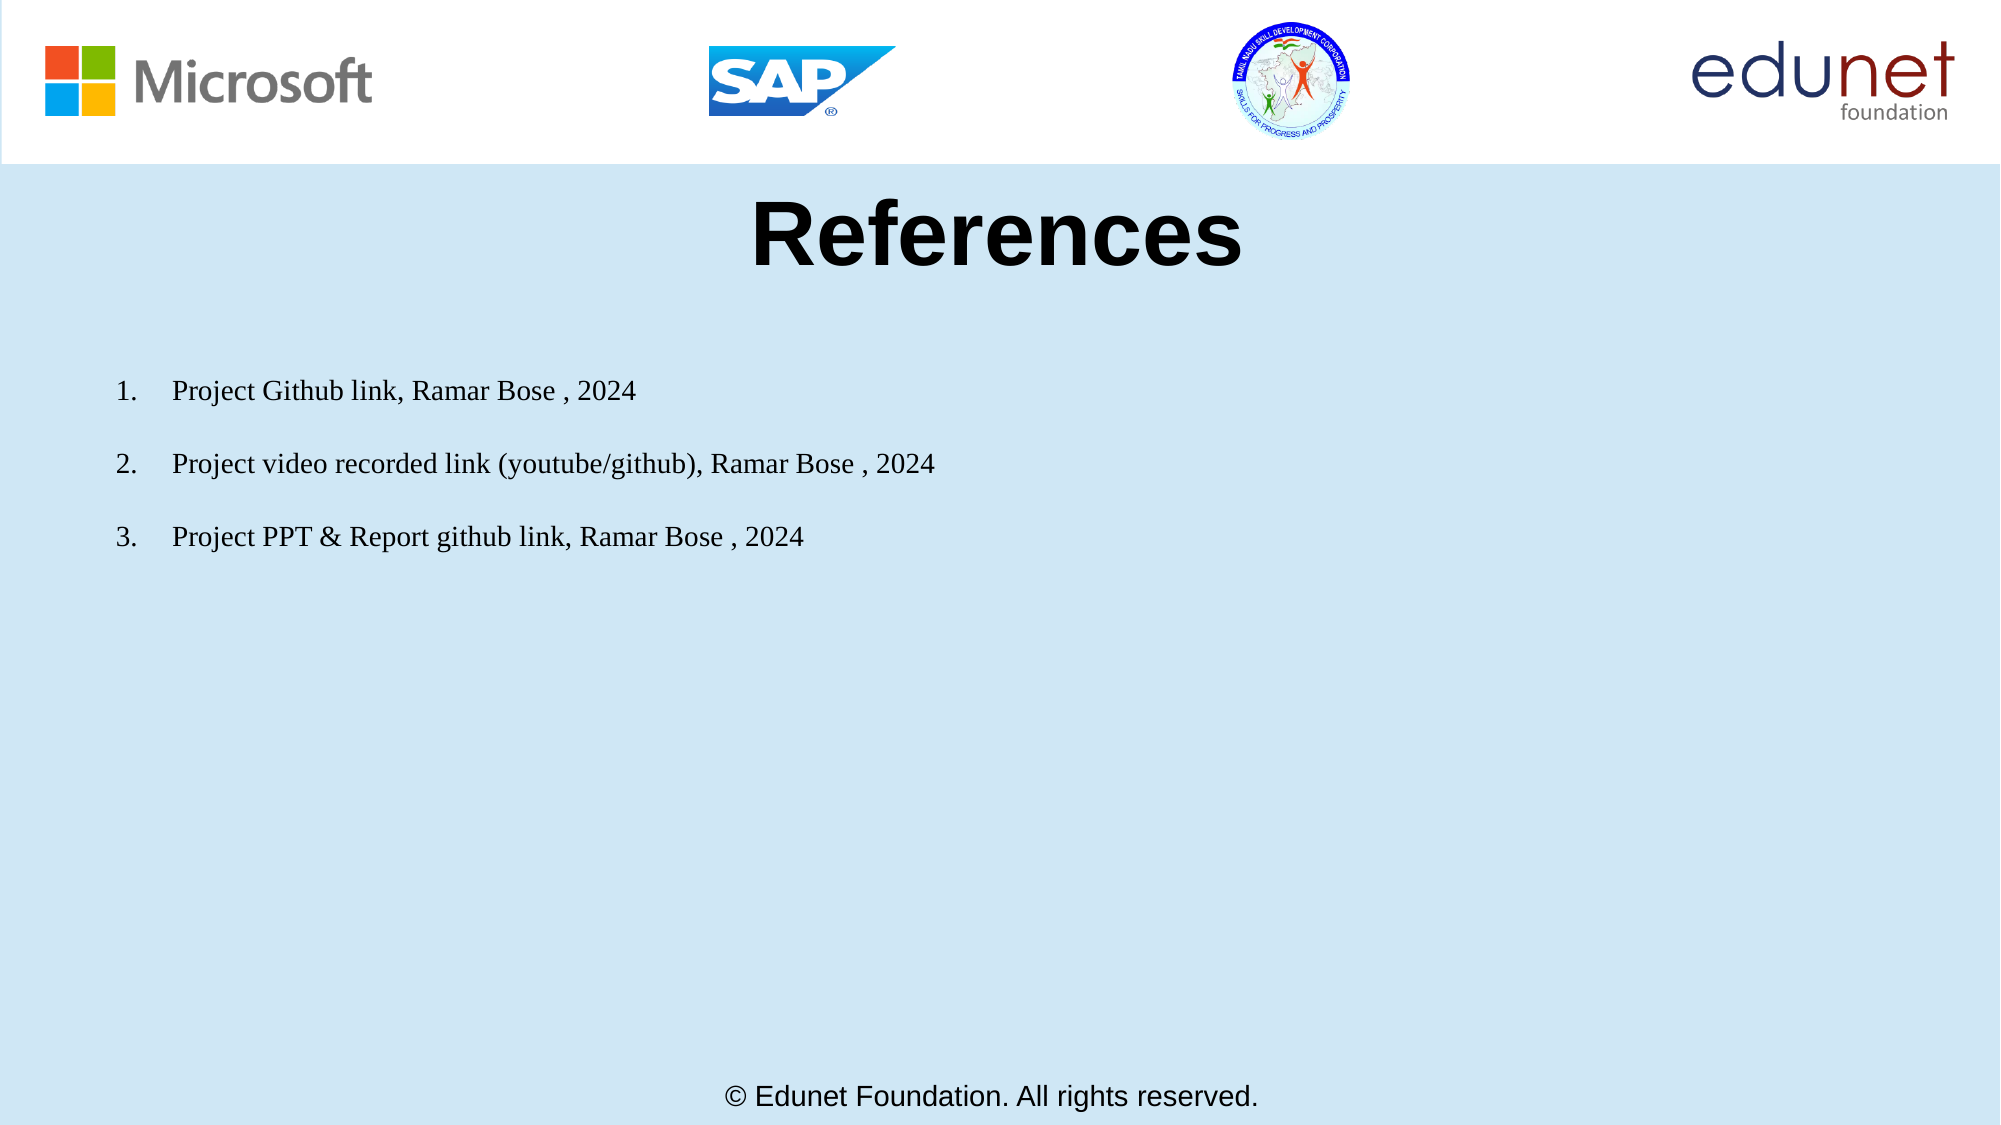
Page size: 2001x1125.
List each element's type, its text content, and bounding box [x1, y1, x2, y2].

picture [1232, 22, 1350, 140]
title References [247, 158, 1748, 293]
subtitle Project Github link, Ramar Bose , 2024 Project video recorded link (youtube/github), Ramar Bose , 2024 Project PPT & Report github link, Ramar Bose , 2024 [100, 346, 1931, 1063]
footer © Edunet Foundation. All rights reserved. [655, 1065, 1331, 1125]
picture [1686, 37, 1957, 125]
picture [45, 46, 372, 116]
picture [709, 48, 896, 116]
